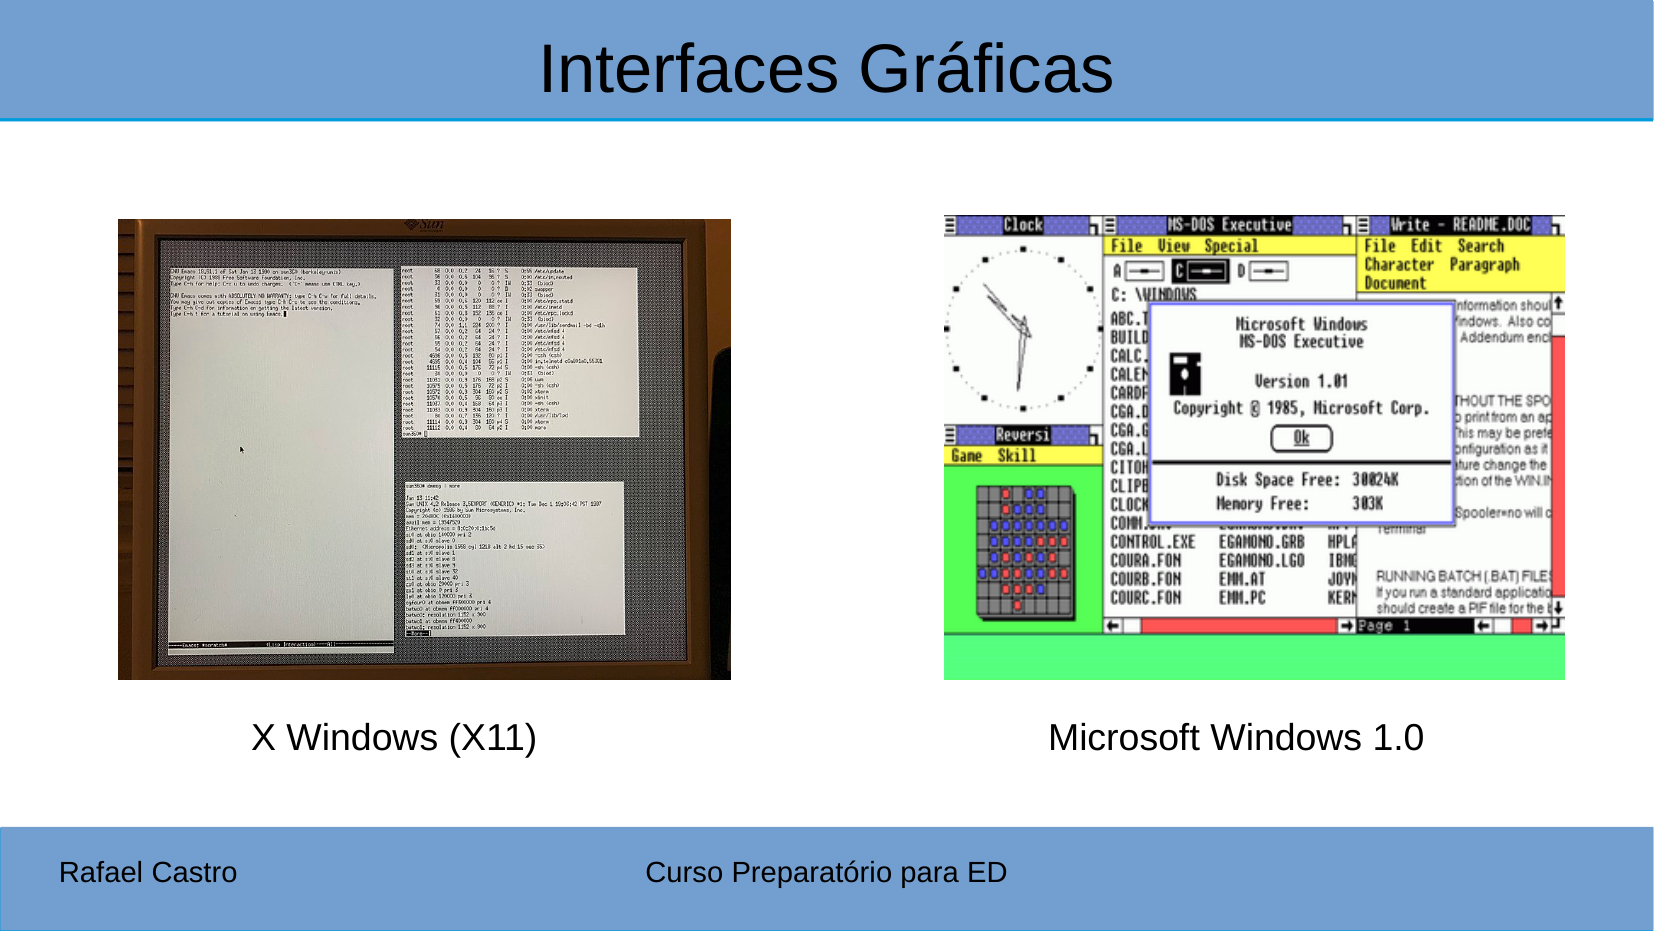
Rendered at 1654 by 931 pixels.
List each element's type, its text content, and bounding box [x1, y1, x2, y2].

picture [118, 219, 731, 680]
picture [944, 215, 1565, 680]
title Interfaces Gráficas [59, 29, 1595, 108]
text_box Microsoft Windows 1.0 [1033, 708, 1447, 768]
text_box X Windows (X11) [236, 708, 562, 768]
